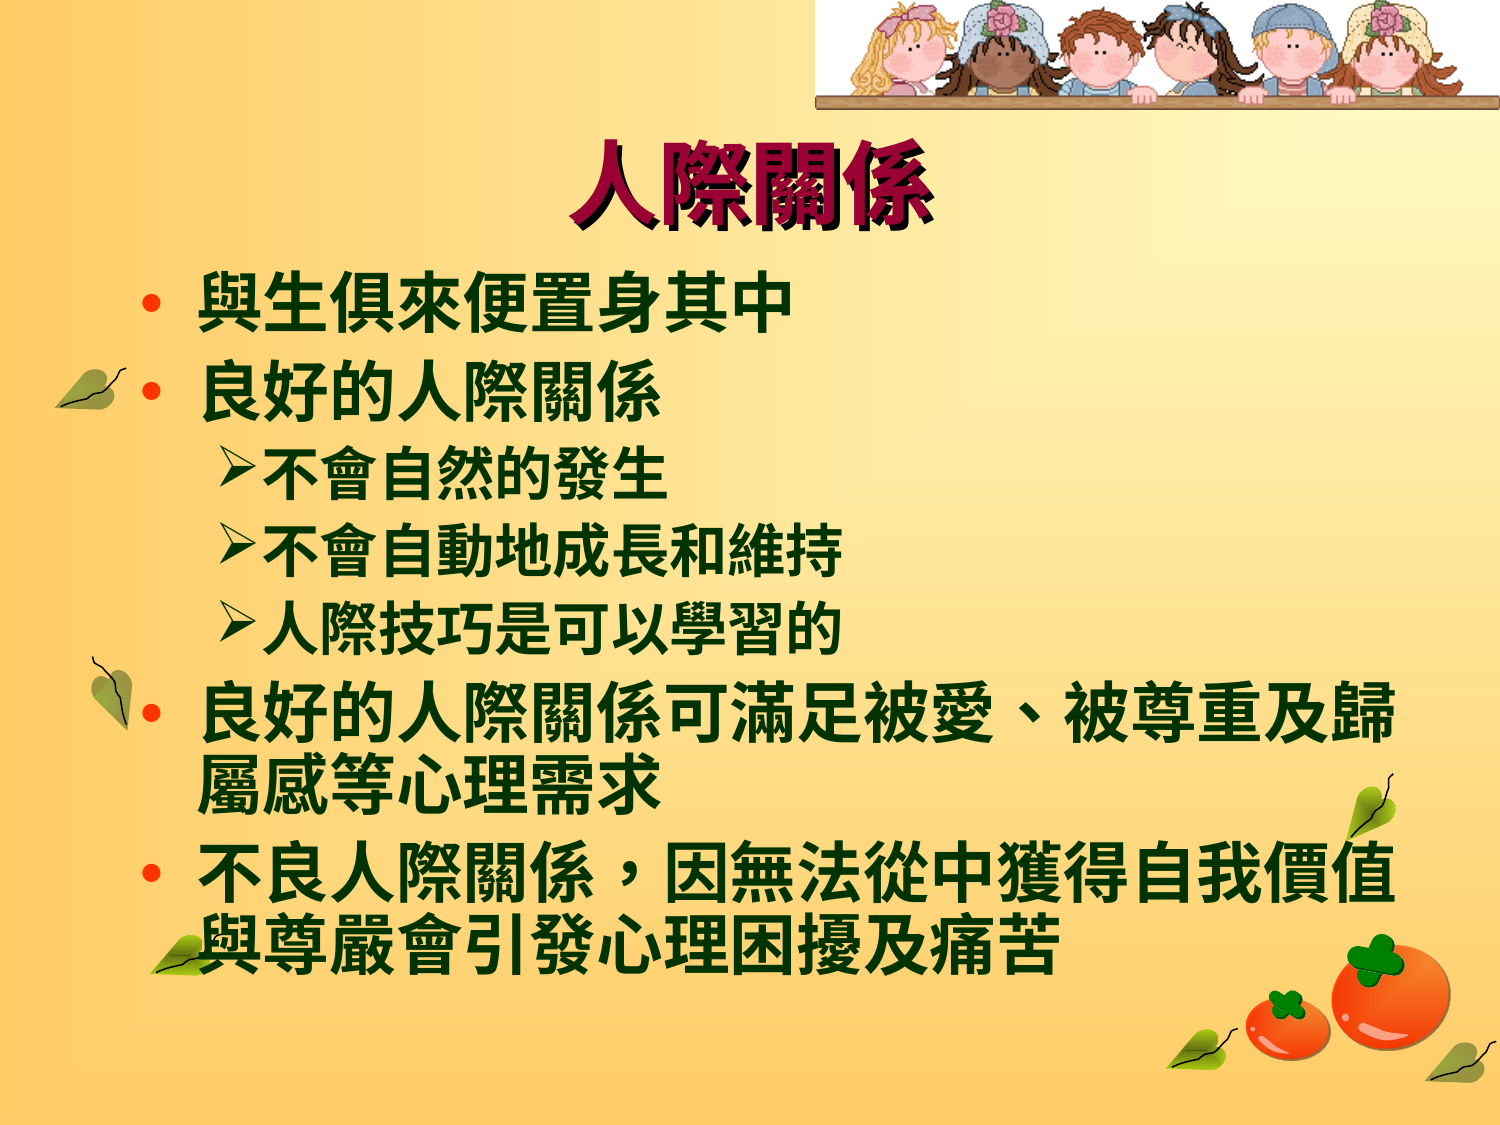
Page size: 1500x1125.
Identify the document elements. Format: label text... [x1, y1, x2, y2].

picture [0, 0, 1500, 1125]
list 與生俱來便置身其中 良好的人際關係 不會自然的發生 不會自動地成長和維持 人際技巧是可以學習的 良好的人際關係可滿足被愛、被尊重及歸屬感等心理需求 不良人際關係，因無法從中獲得自我價值與尊嚴會引發心理困擾及痛苦 [125, 262, 1463, 1006]
title 人際關係 [75, 87, 1426, 276]
